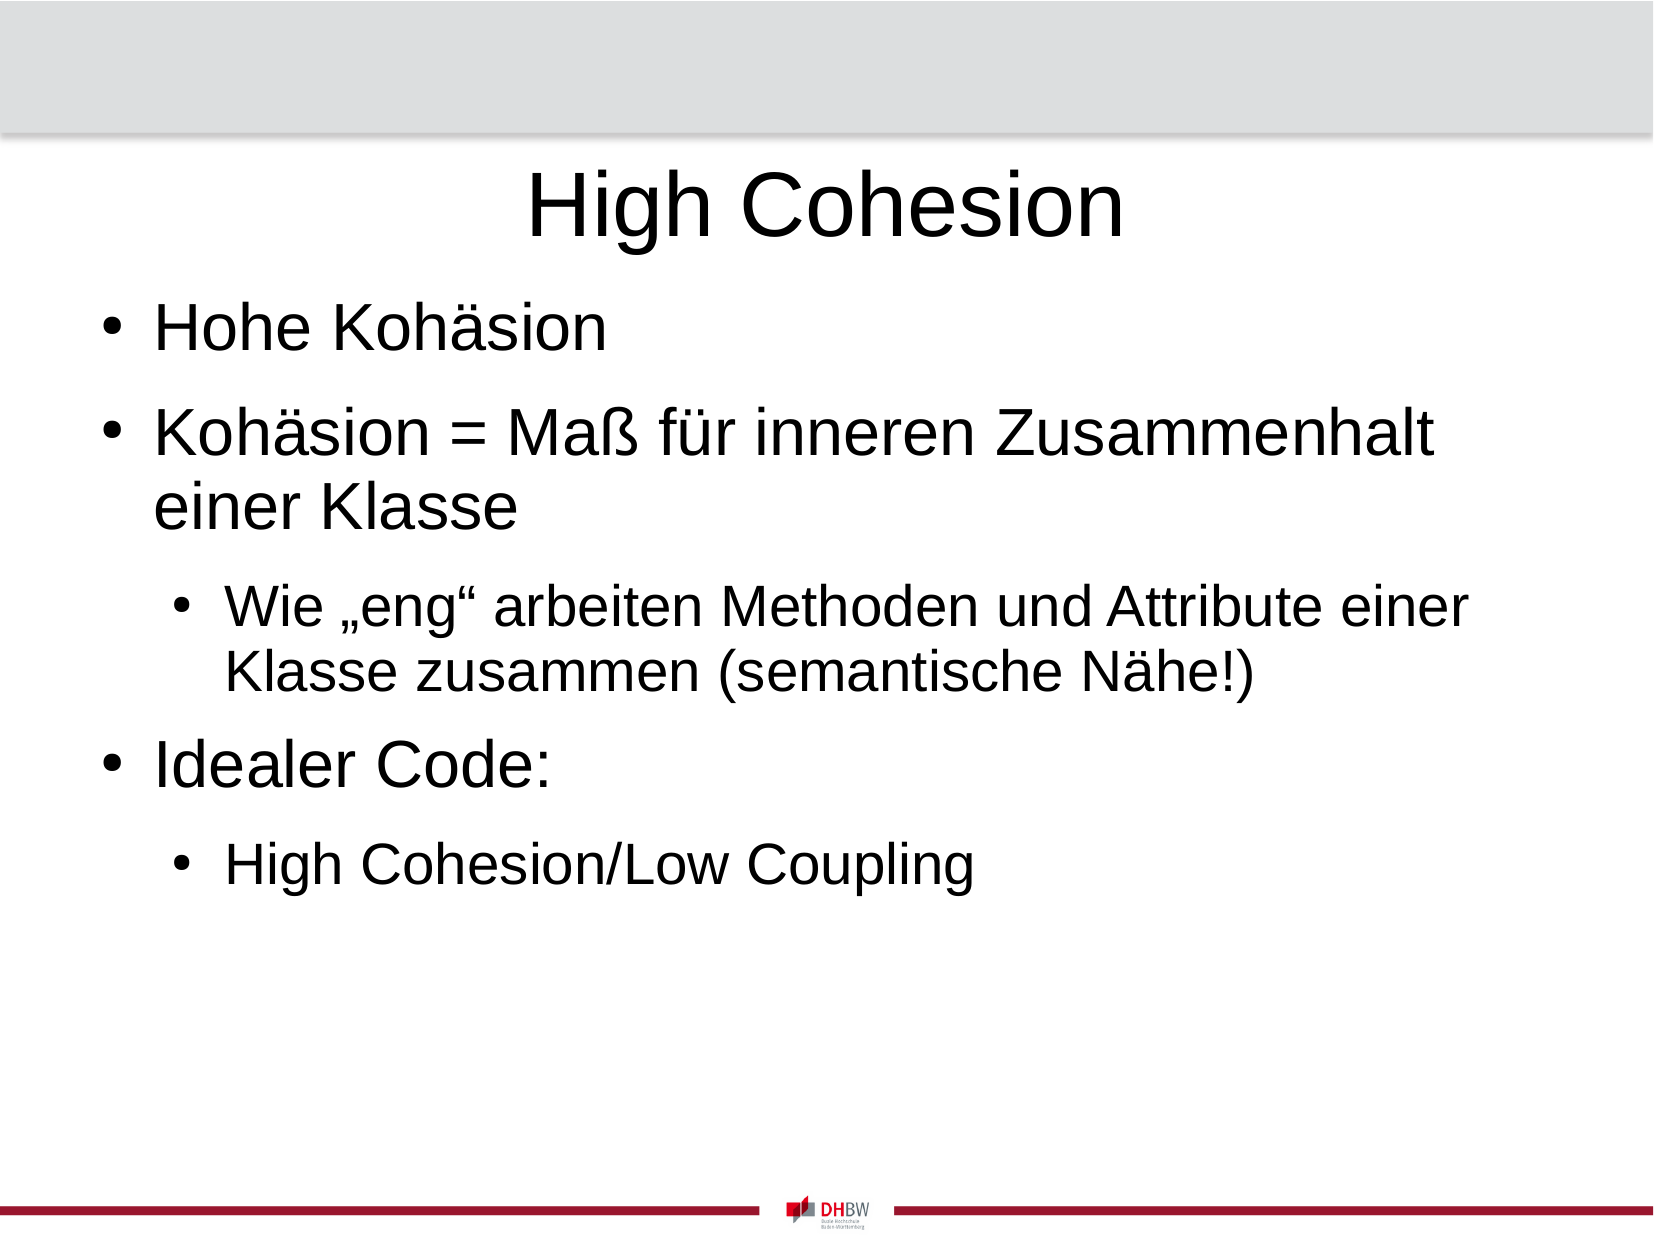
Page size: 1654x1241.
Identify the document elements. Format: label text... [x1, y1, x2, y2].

title High Cohesion [82, 49, 1571, 257]
picture [0, 1, 1654, 1237]
list Hohe Kohäsion Kohäsion = Maß für inneren Zusammenhalt einer Klasse Wie „eng“ arbeiten Methoden und Attribute einer Klasse zusammen (semantische Nähe!) Idealer Code: High Cohesion/Low Coupling [82, 290, 1571, 1105]
